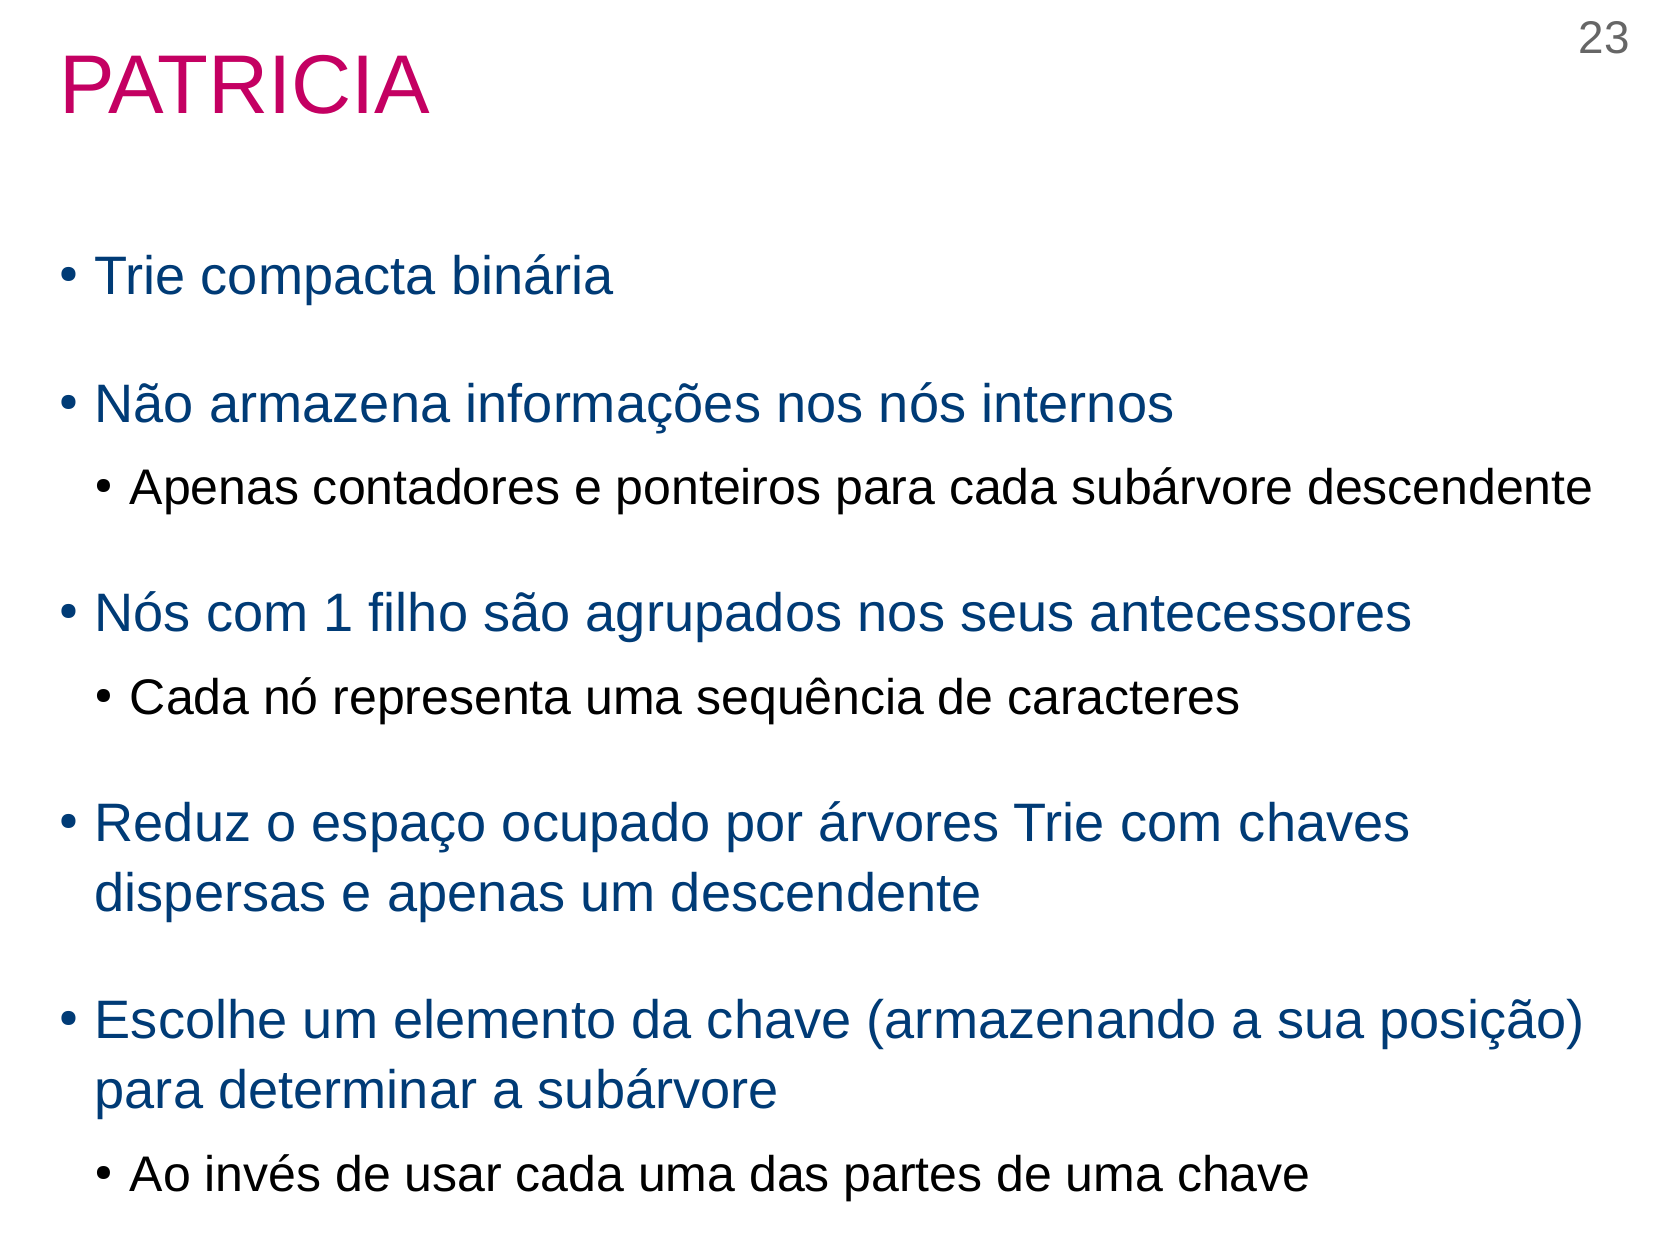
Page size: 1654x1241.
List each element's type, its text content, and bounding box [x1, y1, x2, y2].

list Trie compacta binária Não armazena informações nos nós internos Apenas contadores e ponteiros para cada subárvore descendente Nós com 1 filho são agrupados nos seus antecessores Cada nó representa uma sequência de caracteres Reduz o espaço ocupado por árvores Trie com chaves dispersas e apenas um descendente Escolhe um elemento da chave (armazenando a sua posição) para determinar a subárvore Ao invés de usar cada uma das partes de uma chave [59, 236, 1595, 1211]
title PATRICIA [59, 29, 1595, 148]
